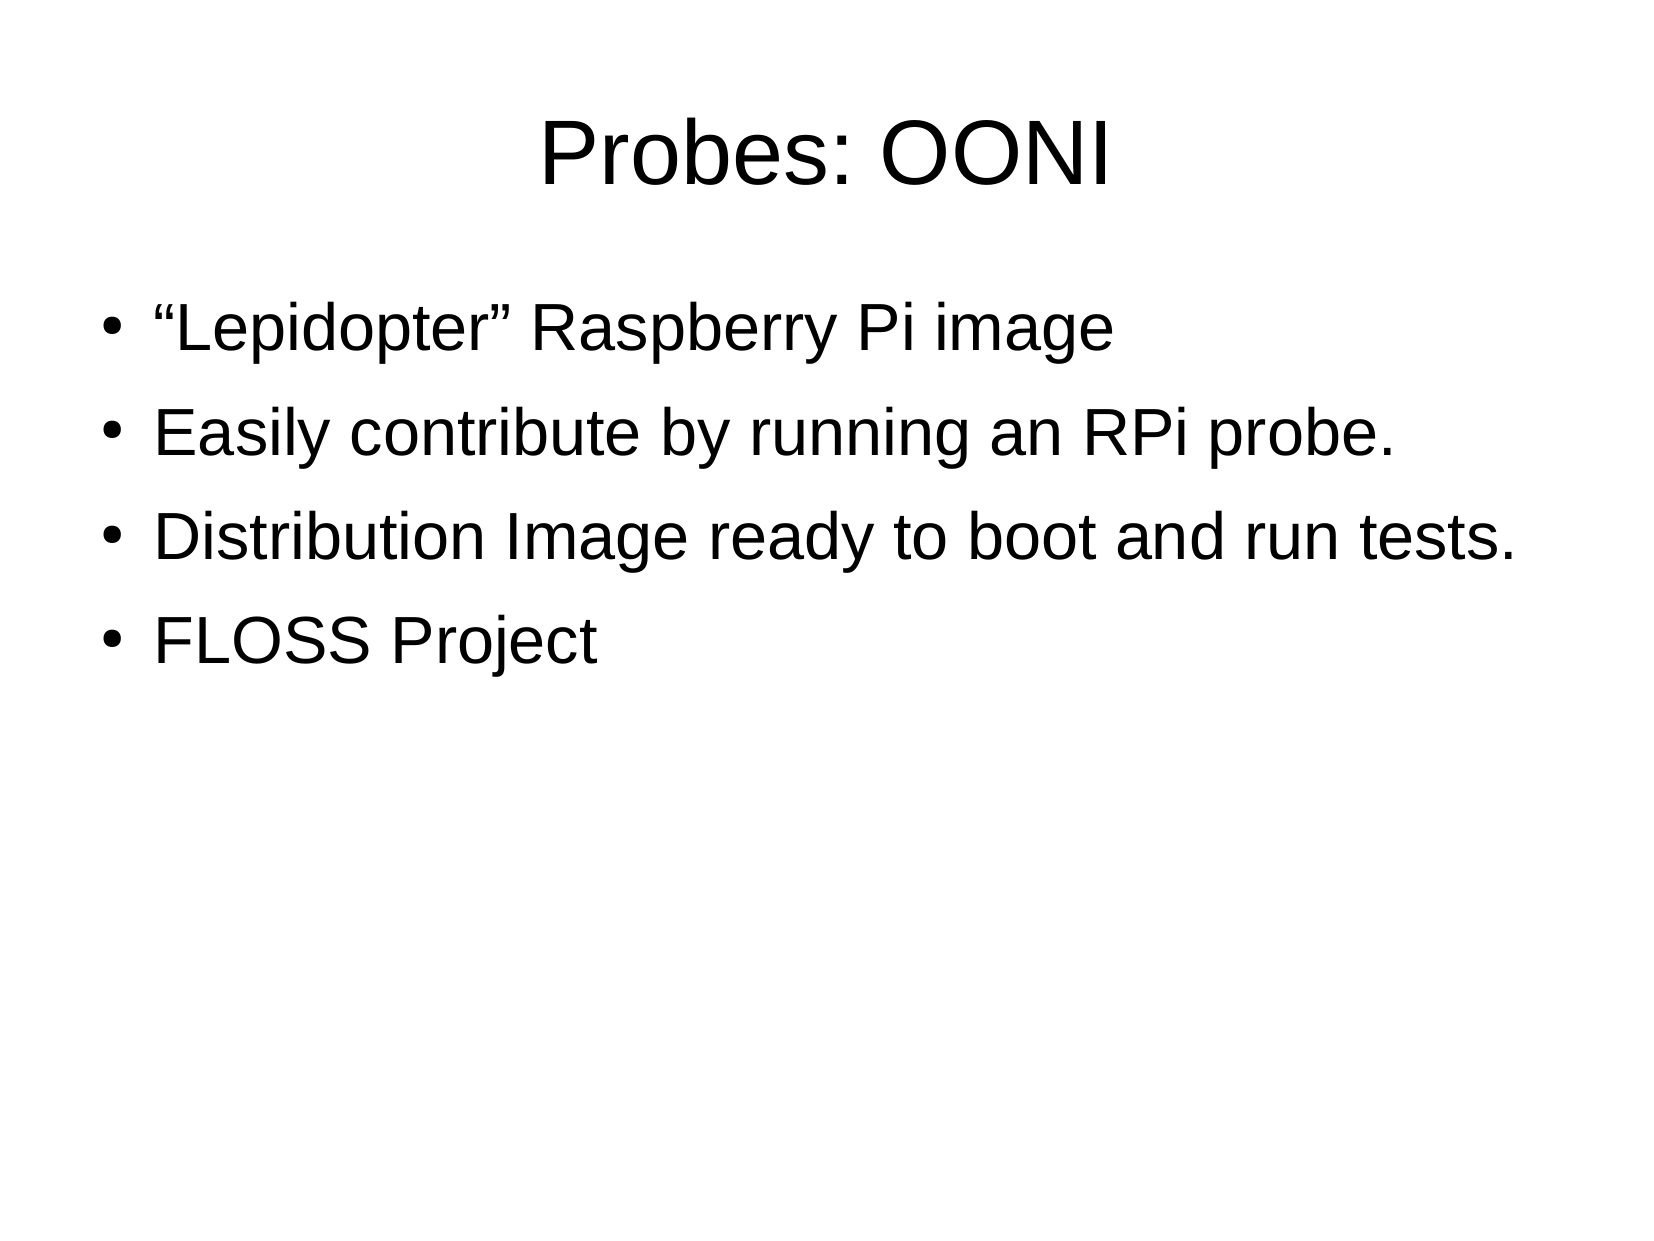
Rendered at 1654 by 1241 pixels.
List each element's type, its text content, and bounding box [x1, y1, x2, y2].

title Probes: OONI [82, 49, 1571, 257]
list “Lepidopter” Raspberry Pi image Easily contribute by running an RPi probe. Distribution Image ready to boot and run tests. FLOSS Project [82, 290, 1571, 1010]
